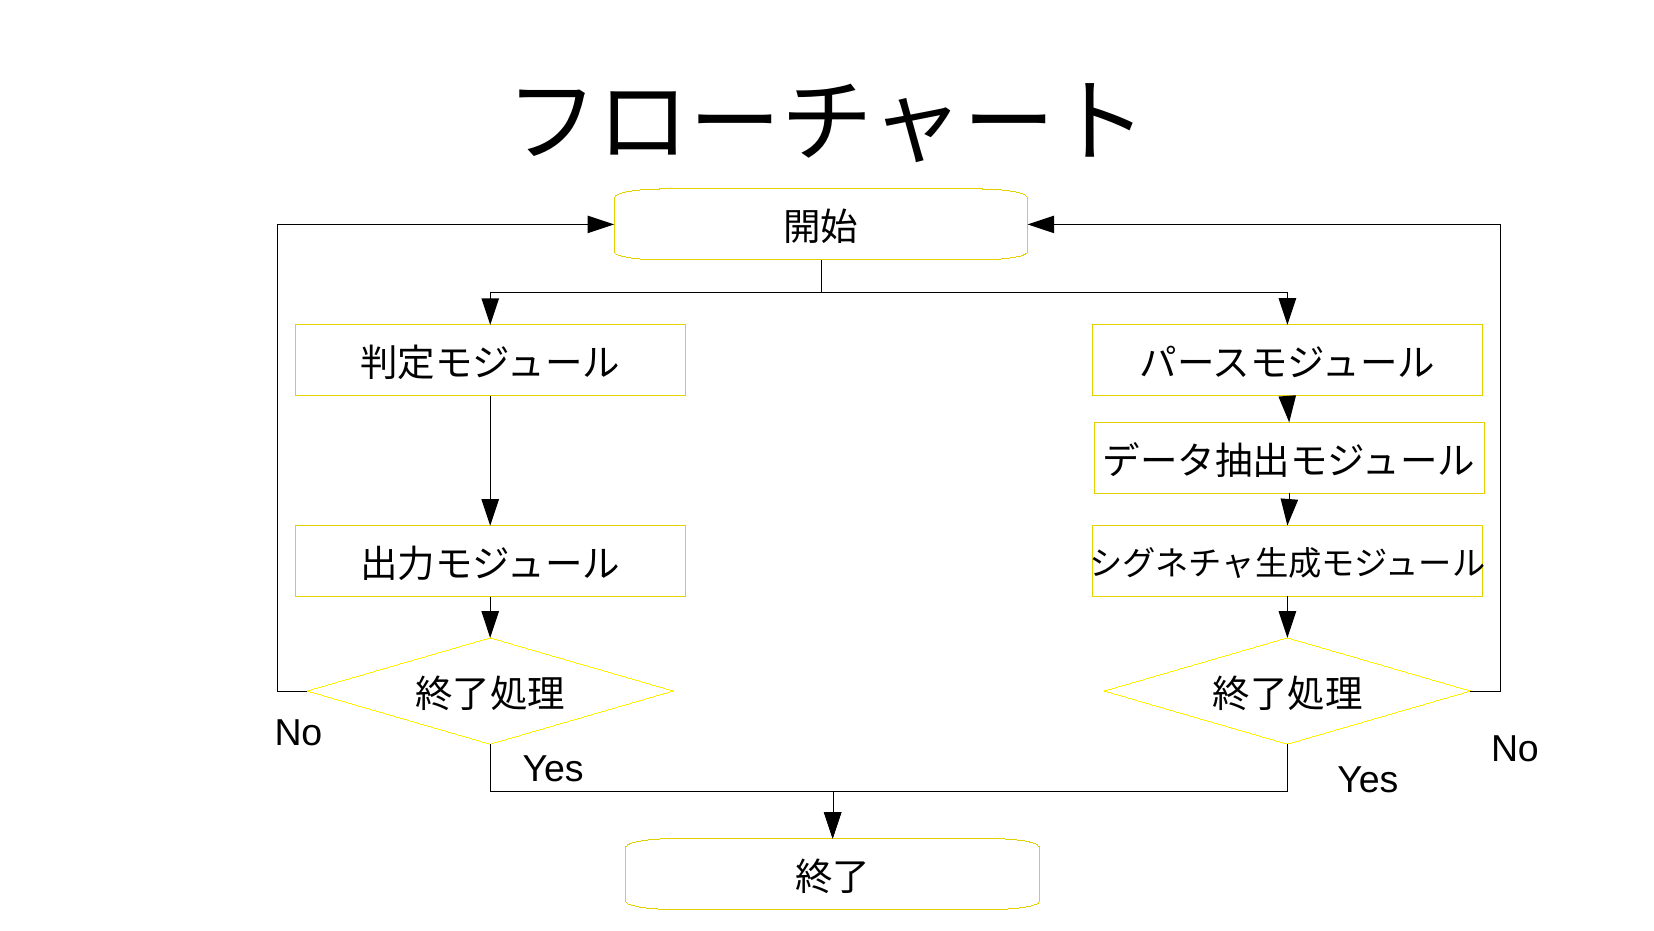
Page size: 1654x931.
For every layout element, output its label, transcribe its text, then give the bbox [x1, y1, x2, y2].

text_box データ抽出モジュール [1094, 422, 1485, 494]
text_box 終了処理 [307, 638, 674, 745]
text_box 判定モジュール [295, 324, 686, 396]
text_box 終了 [625, 838, 1040, 910]
title フローチャート [82, 37, 1571, 193]
text_box パースモジュール [1092, 324, 1483, 396]
text_box Yes [507, 739, 615, 839]
text_box シグネチャ生成モジュール [1092, 525, 1483, 597]
text_box 終了処理 [1104, 637, 1471, 744]
text_box No [1476, 720, 1583, 820]
text_box 出力モジュール [295, 525, 686, 597]
text_box No [259, 704, 367, 804]
text_box 開始 [614, 188, 1028, 260]
text_box Yes [1322, 751, 1430, 851]
